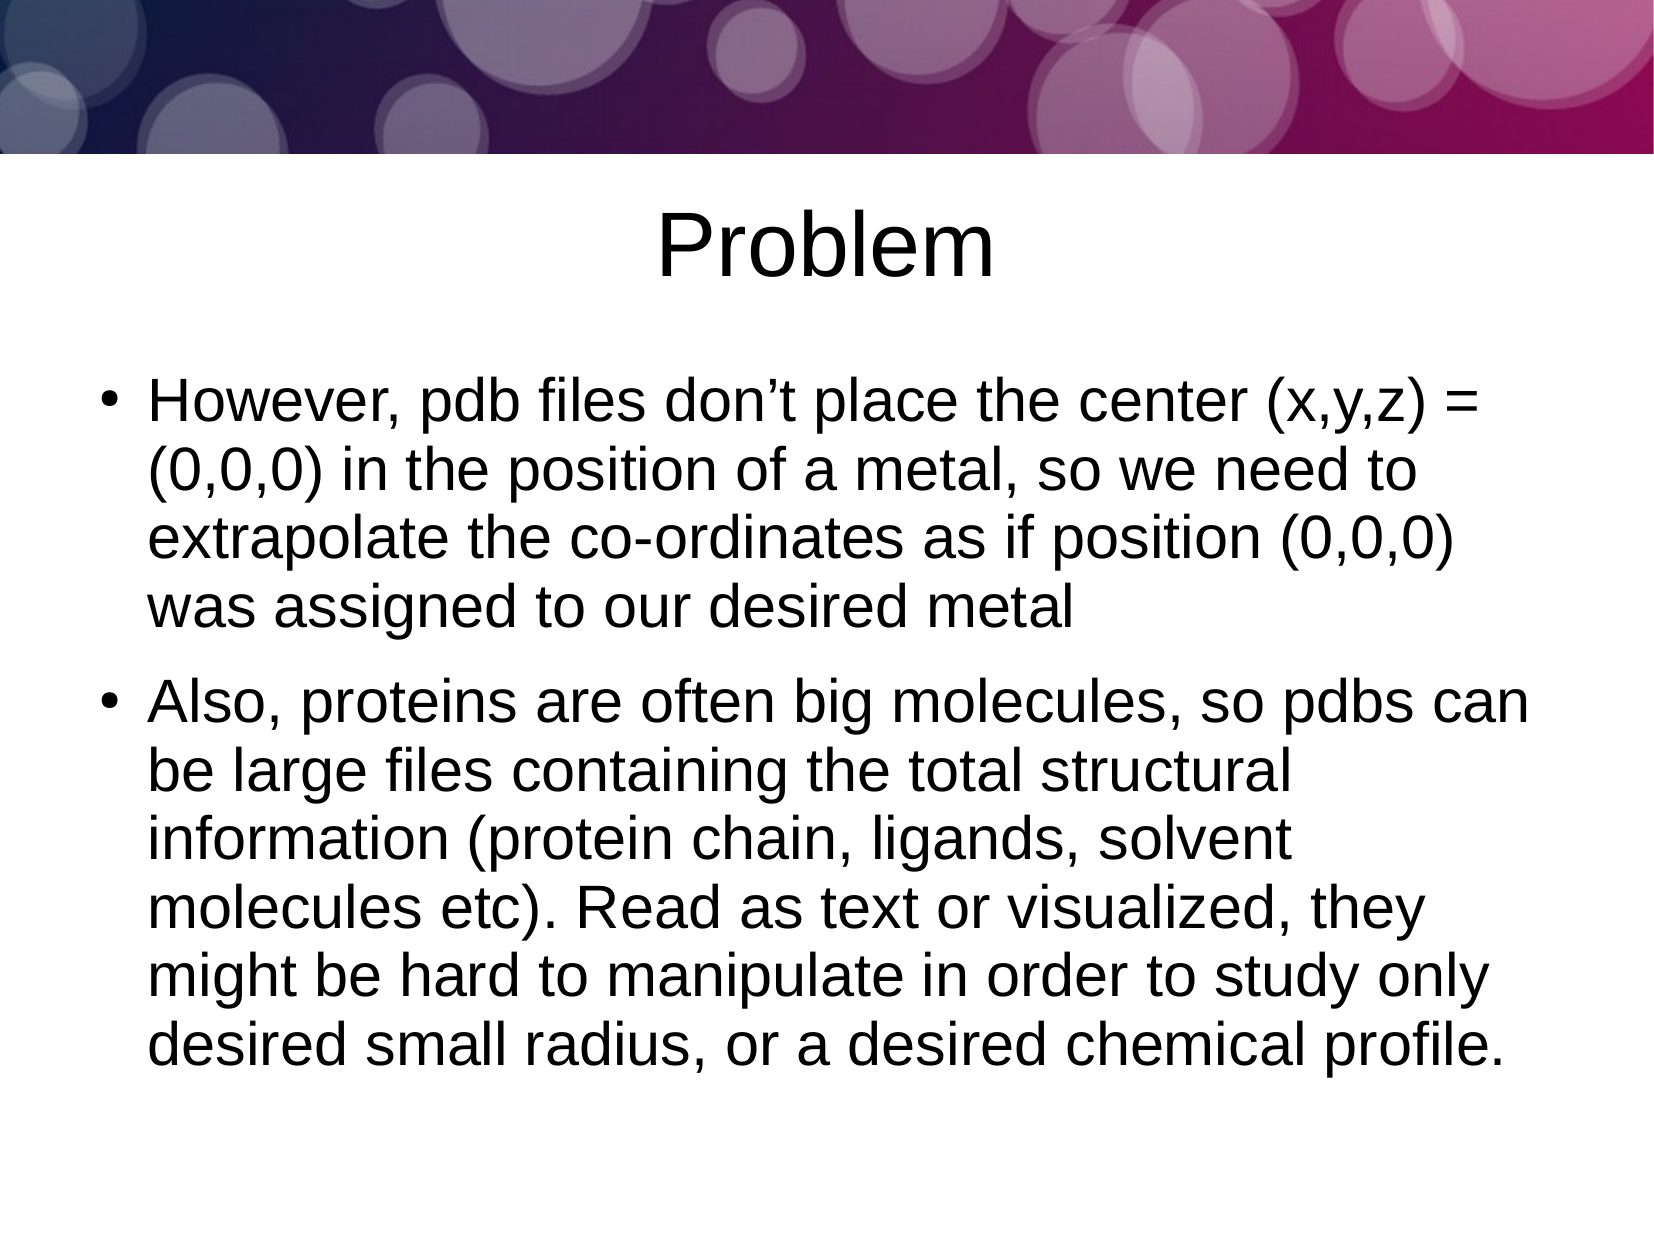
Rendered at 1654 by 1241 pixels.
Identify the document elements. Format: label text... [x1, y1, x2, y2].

title Problem [82, 159, 1571, 331]
picture [0, 0, 1654, 154]
list However, pdb files don’t place the center (x,y,z) = (0,0,0) in the position of a metal, so we need to extrapolate the co-ordinates as if position (0,0,0) was assigned to our desired metal Also, proteins are often big molecules, so pdbs can be large files containing the total structural information (protein chain, ligands, solvent molecules etc). Read as text or visualized, they might be hard to manipulate in order to study only desired small radius, or a desired chemical profile. [82, 366, 1571, 1087]
